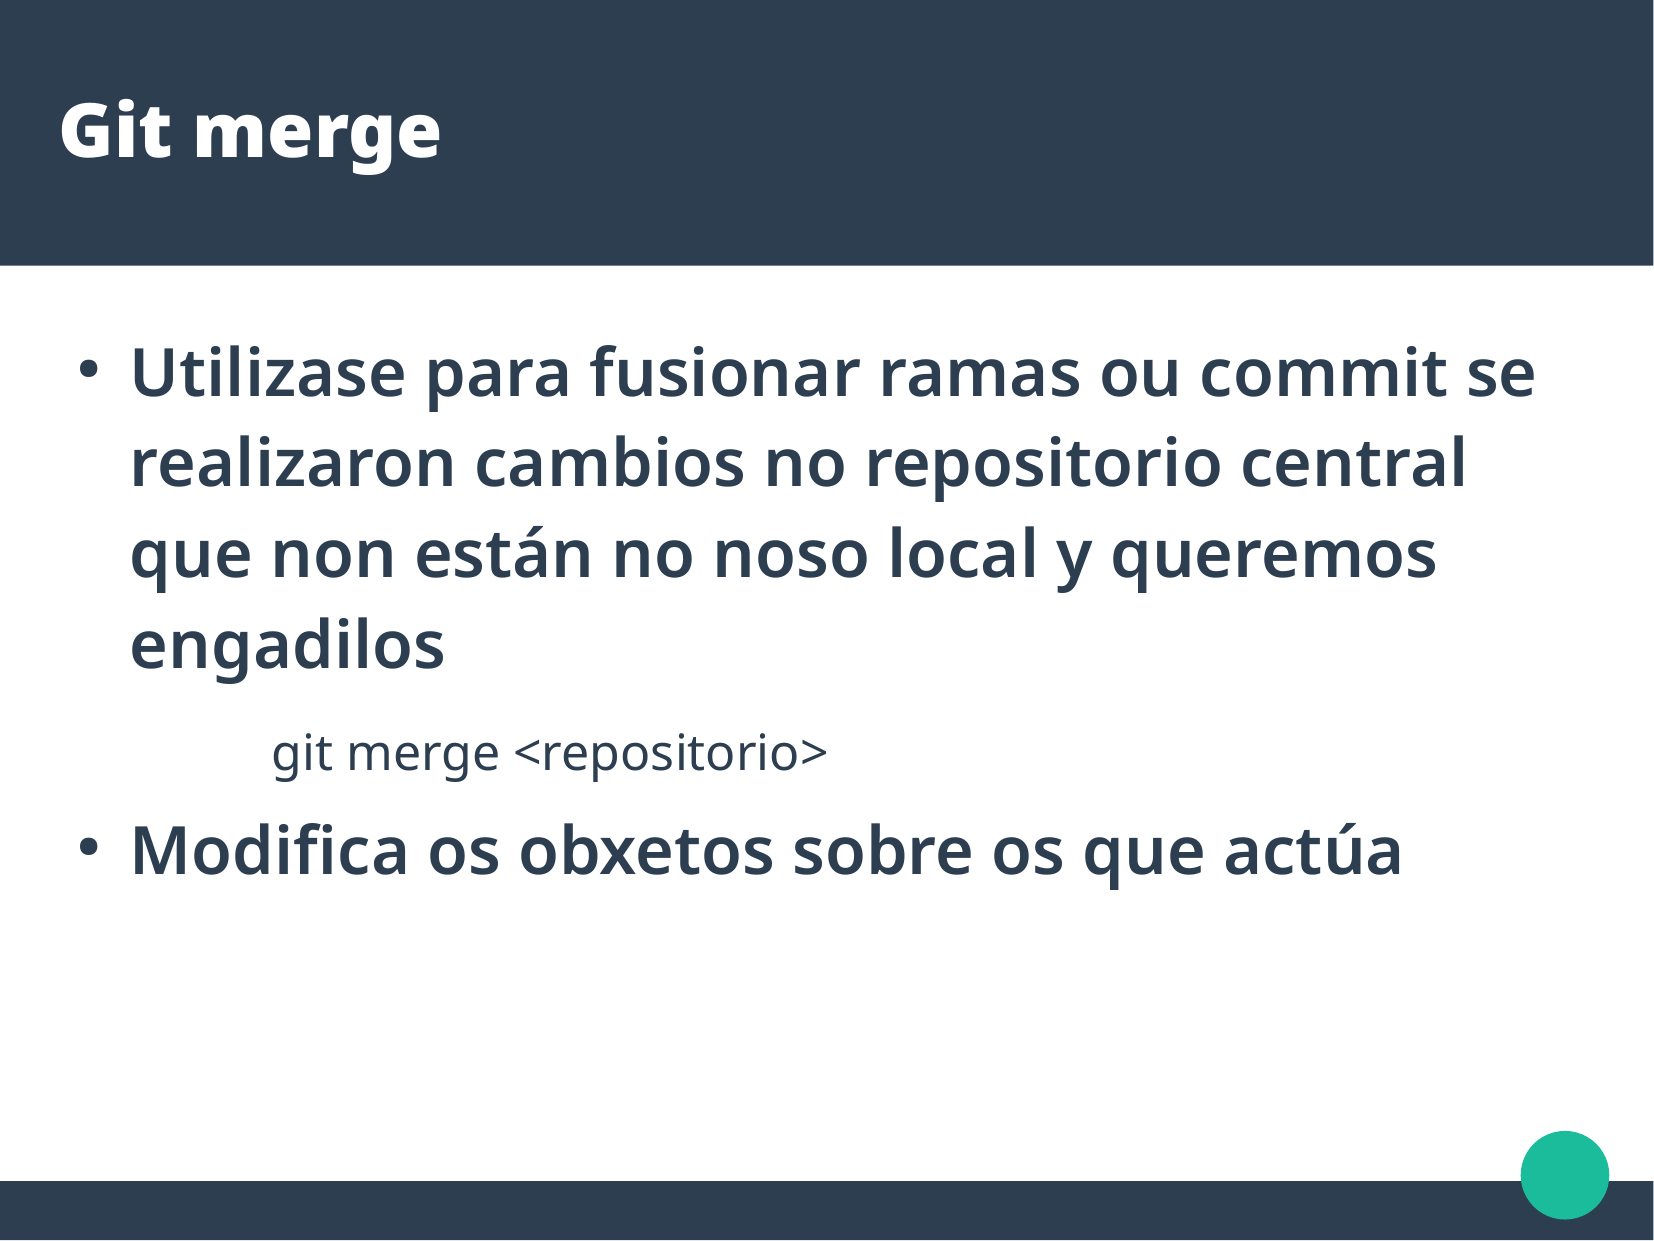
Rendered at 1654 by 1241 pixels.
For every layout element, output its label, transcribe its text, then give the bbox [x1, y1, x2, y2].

title Git merge [59, 49, 1595, 207]
list Utilizase para fusionar ramas ou commit se realizaron cambios no repositorio central que non están no noso local y queremos engadilos git merge <repositorio> Modifica os obxetos sobre os que actúa [59, 324, 1595, 1152]
